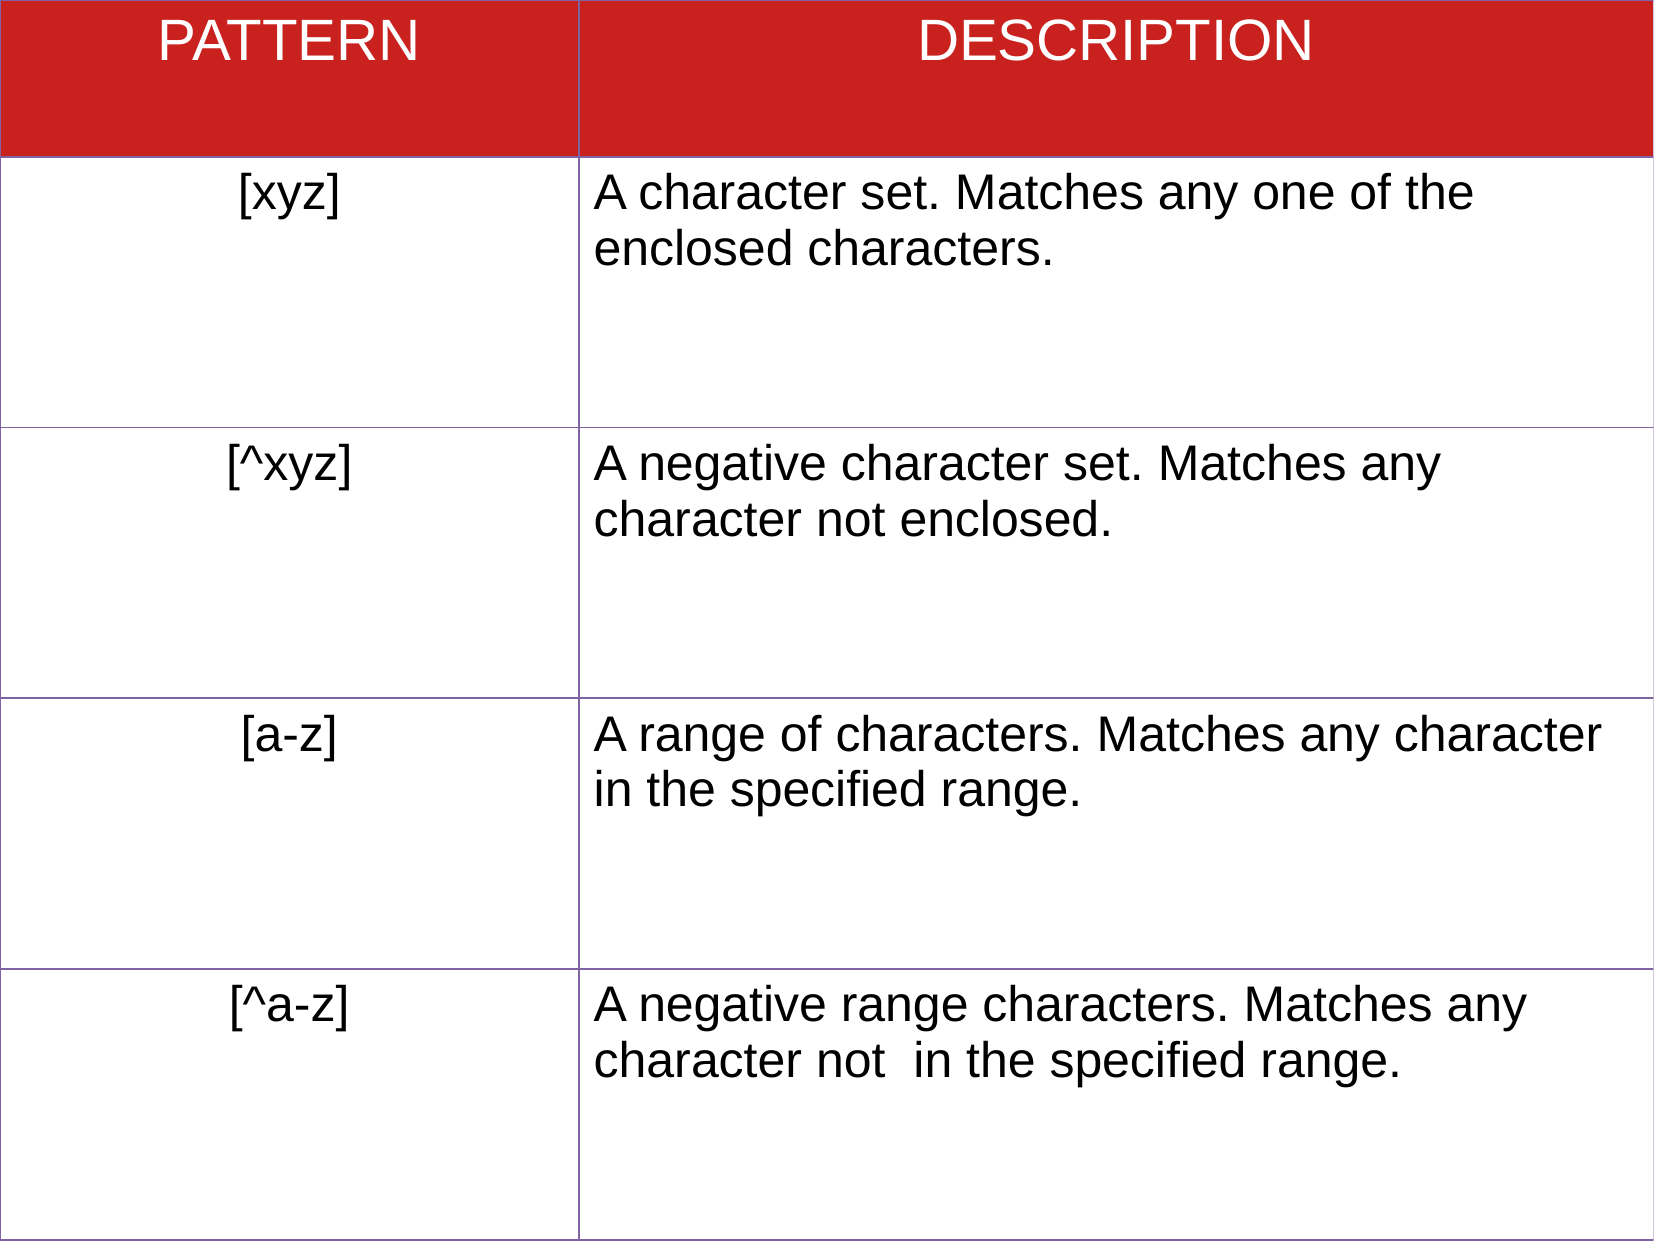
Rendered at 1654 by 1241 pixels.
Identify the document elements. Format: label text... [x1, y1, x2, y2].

table_cell A range of characters. Matches any character in the specified range. [580, 699, 1653, 968]
table_cell [^a-z] [1, 970, 578, 1239]
table_cell [^xyz] [1, 428, 578, 697]
table_cell A character set. Matches any one of the enclosed characters. [580, 158, 1653, 427]
table_cell [xyz] [1, 158, 578, 427]
table_cell [a-z] [1, 699, 578, 968]
table_cell A negative character set. Matches any character not enclosed. [580, 428, 1653, 697]
table_cell A negative range characters. Matches any character not in the specified range. [580, 970, 1653, 1239]
table_header DESCRIPTION [580, 1, 1653, 156]
table_header PATTERN [1, 1, 578, 156]
